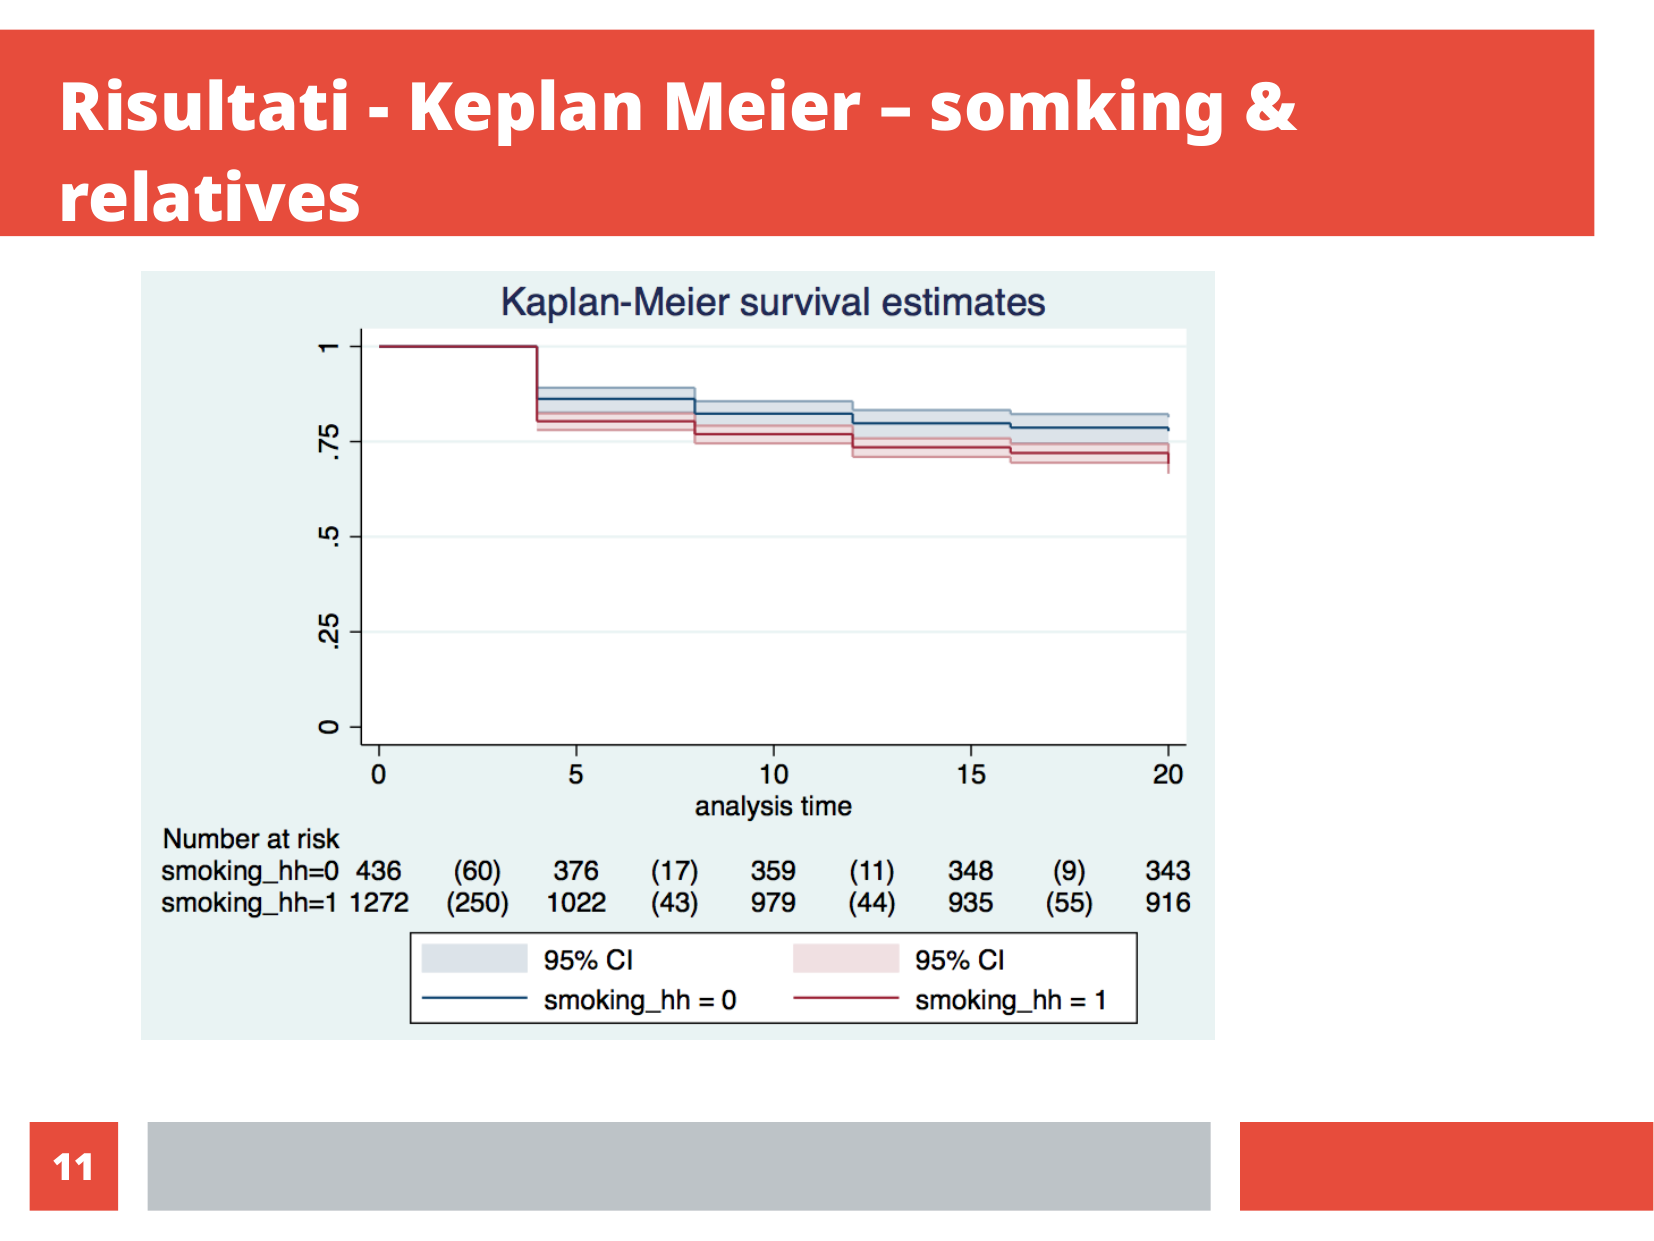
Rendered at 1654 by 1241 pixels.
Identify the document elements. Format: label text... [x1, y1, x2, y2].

title Risultati - Keplan Meier – somking & relatives [59, 59, 1595, 207]
picture [141, 271, 1215, 1040]
